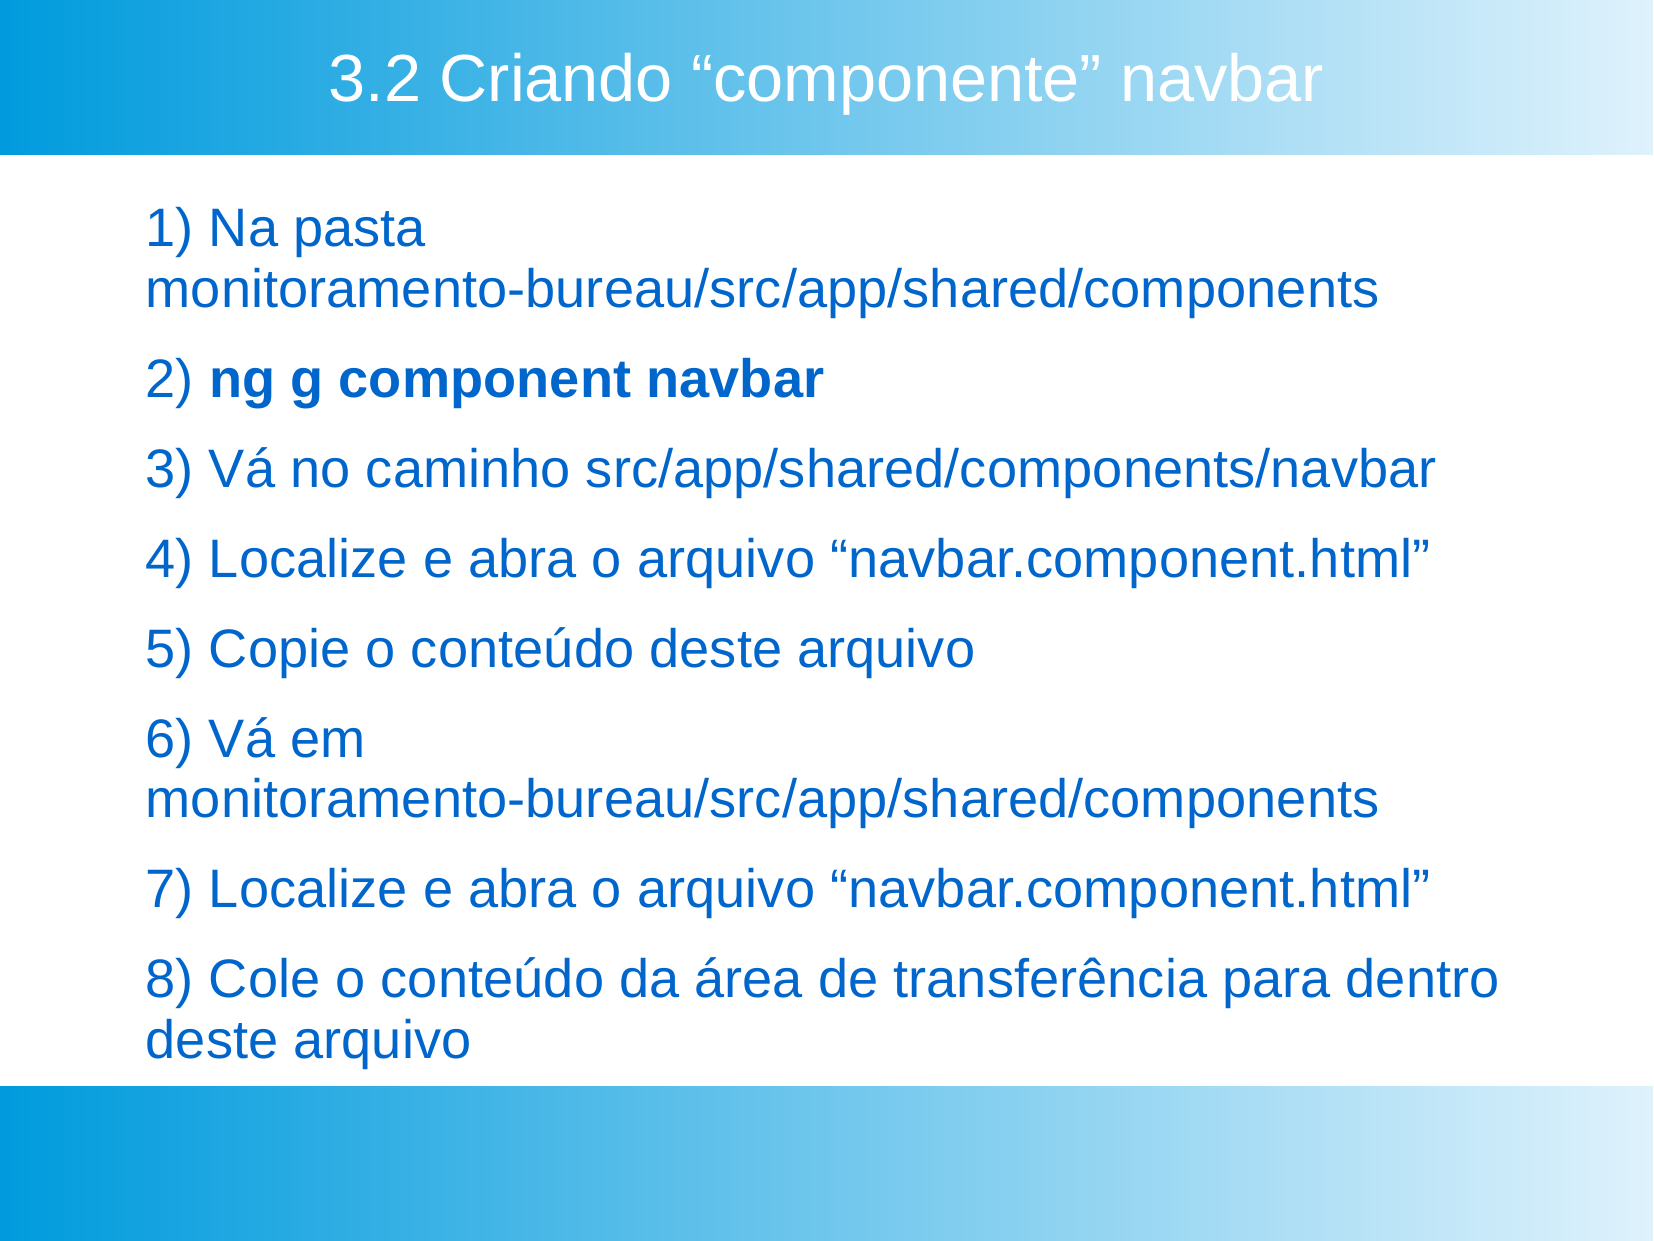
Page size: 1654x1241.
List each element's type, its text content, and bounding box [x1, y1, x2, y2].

title 3.2 Criando “componente” navbar [82, 25, 1571, 131]
list 1) Na pasta monitoramento-bureau/src/app/shared/components 2) ng g component navbar 3) Vá no caminho src/app/shared/components/navbar 4) Localize e abra o arquivo “navbar.component.html” 5) Copie o conteúdo deste arquivo 6) Vá em monitoramento-bureau/src/app/shared/components 7) Localize e abra o arquivo “navbar.component.html” 8) Cole o conteúdo da área de transferência para dentro deste arquivo [75, 197, 1564, 1018]
